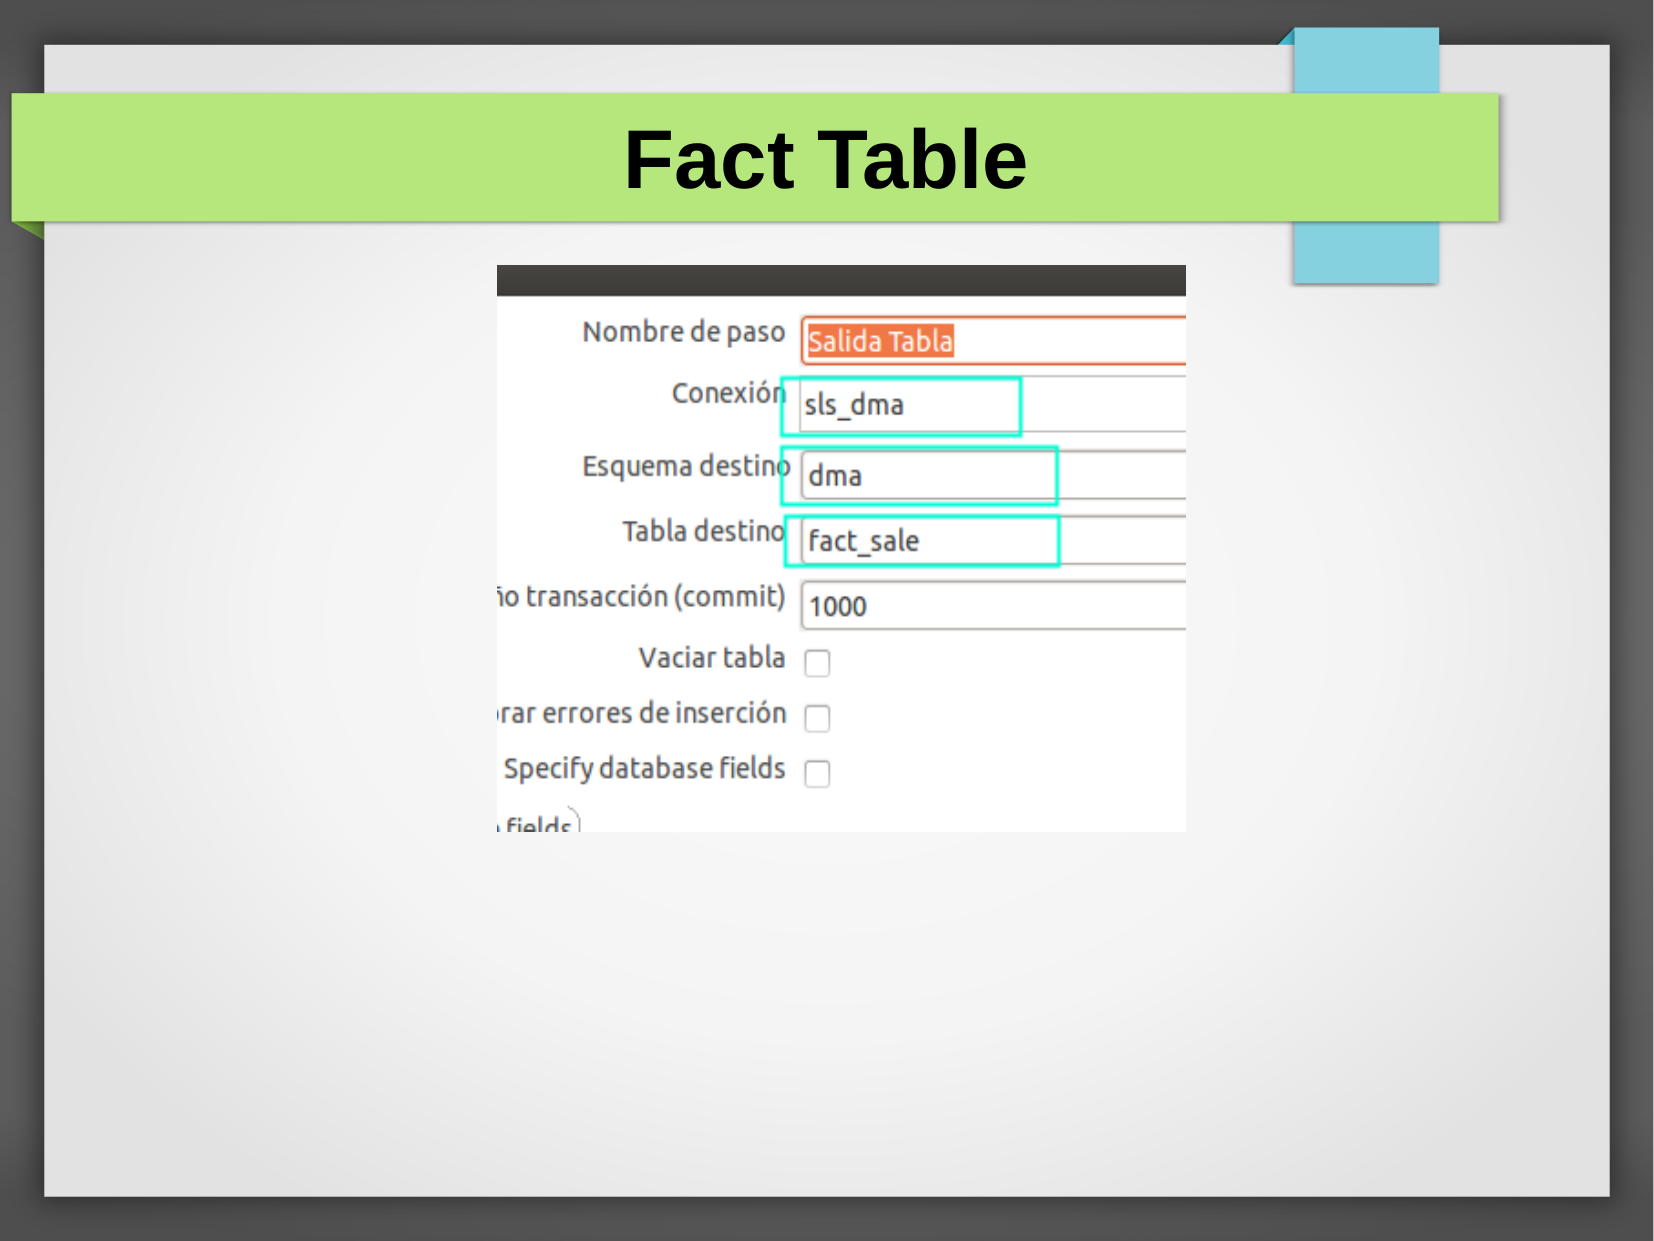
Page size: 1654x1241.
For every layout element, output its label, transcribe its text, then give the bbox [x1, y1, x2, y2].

title Fact Table [70, 106, 1583, 213]
picture [0, 0, 1654, 1241]
